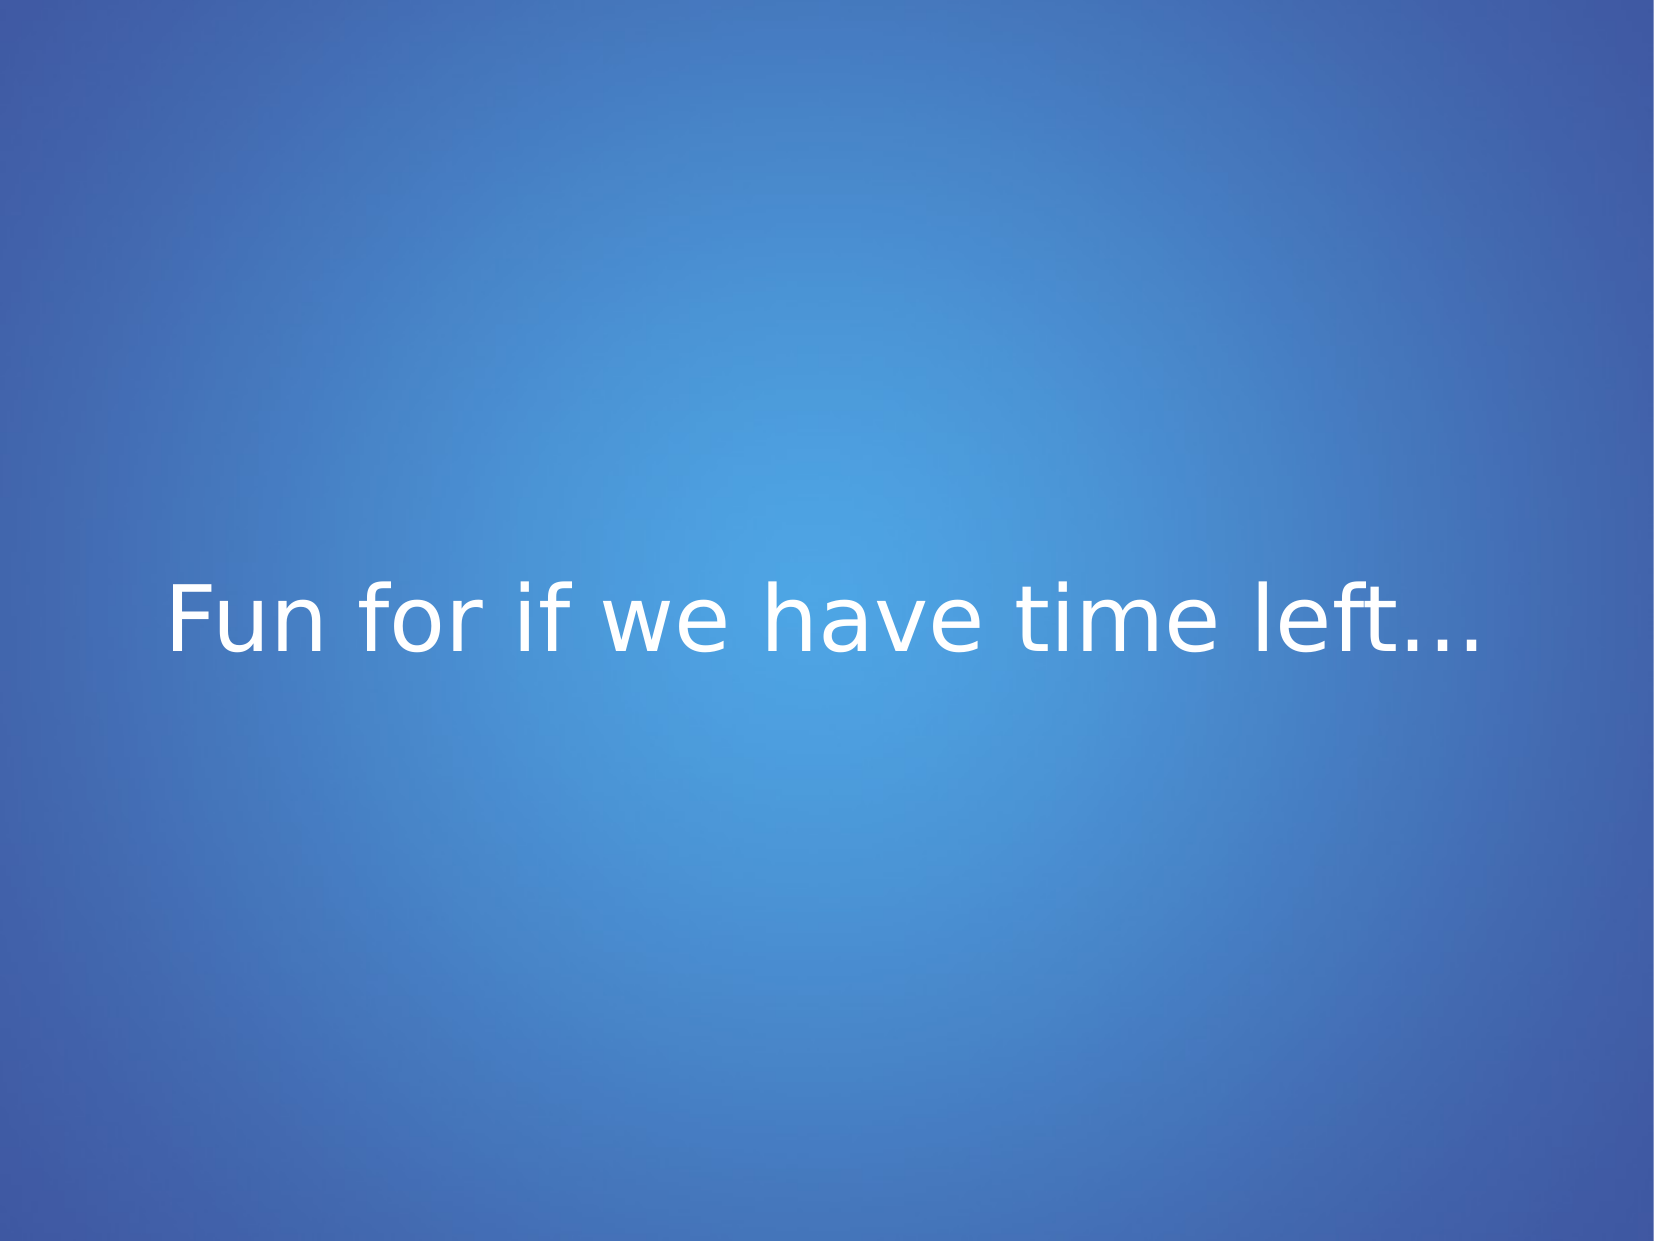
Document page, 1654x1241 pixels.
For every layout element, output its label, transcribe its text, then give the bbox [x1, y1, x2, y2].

title Fun for if we have time left... [82, 544, 1571, 696]
picture [0, 0, 1654, 1241]
